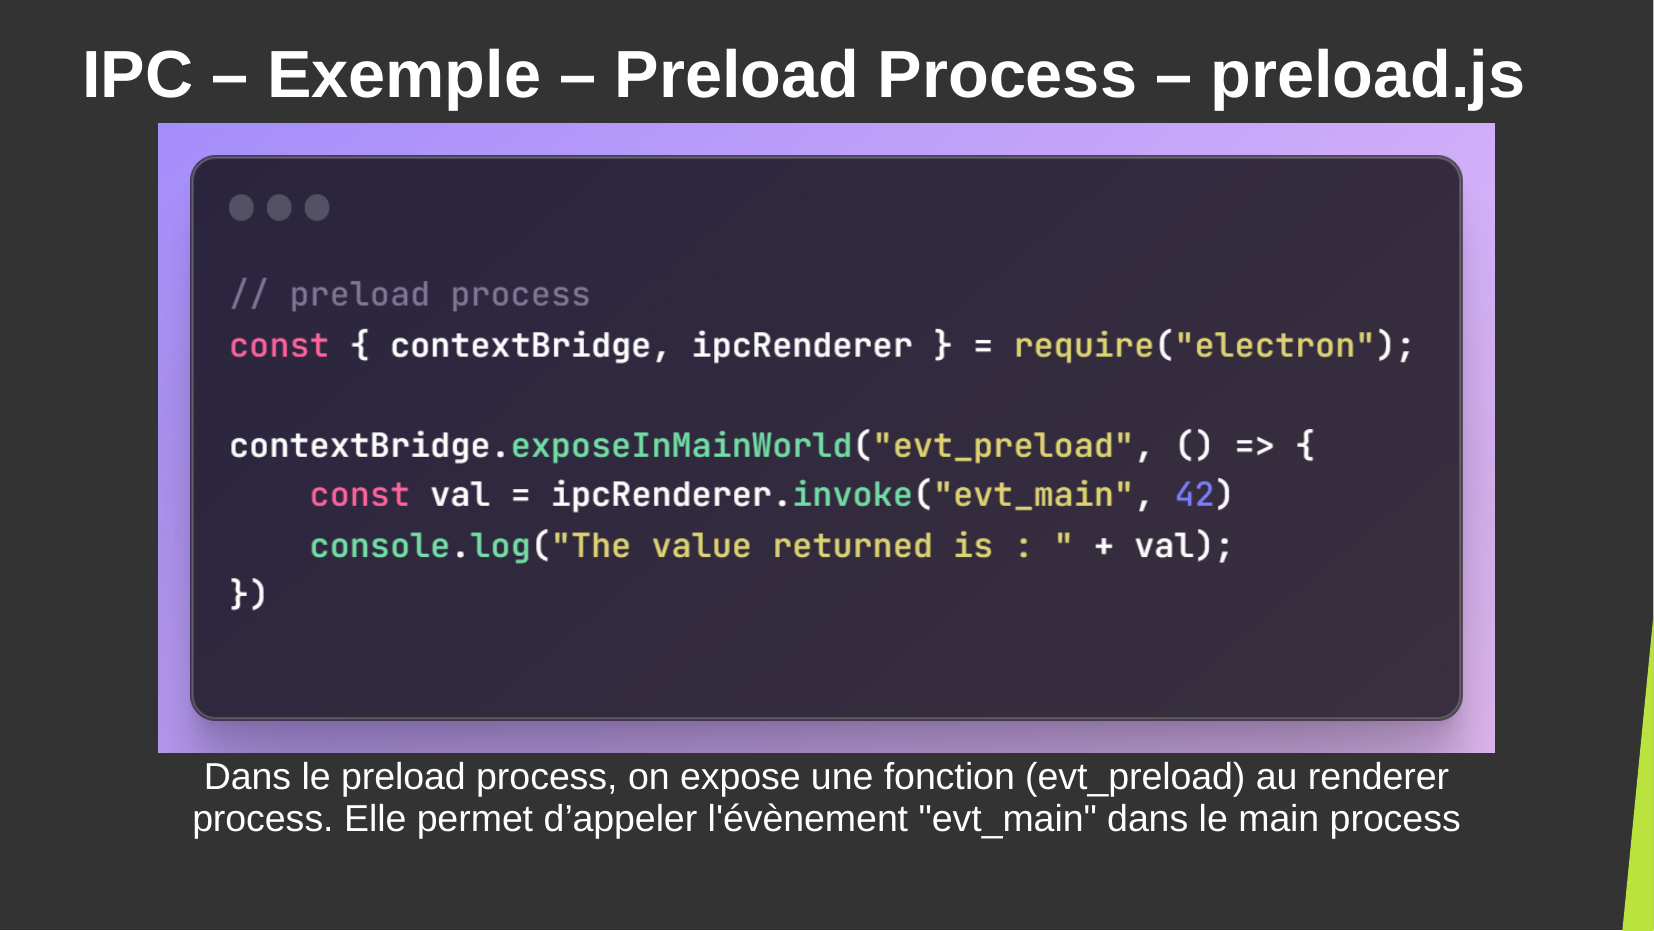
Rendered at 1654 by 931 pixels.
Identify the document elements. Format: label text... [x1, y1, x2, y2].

title IPC – Exemple – Preload Process – preload.js [82, 37, 1571, 112]
picture [158, 123, 1495, 754]
list Dans le preload process, on expose une fonction (evt_preload) au renderer process. Elle permet d’appeler l'évènement "evt_main" dans le main process [147, 755, 1506, 886]
text_box [1622, 609, 1654, 931]
